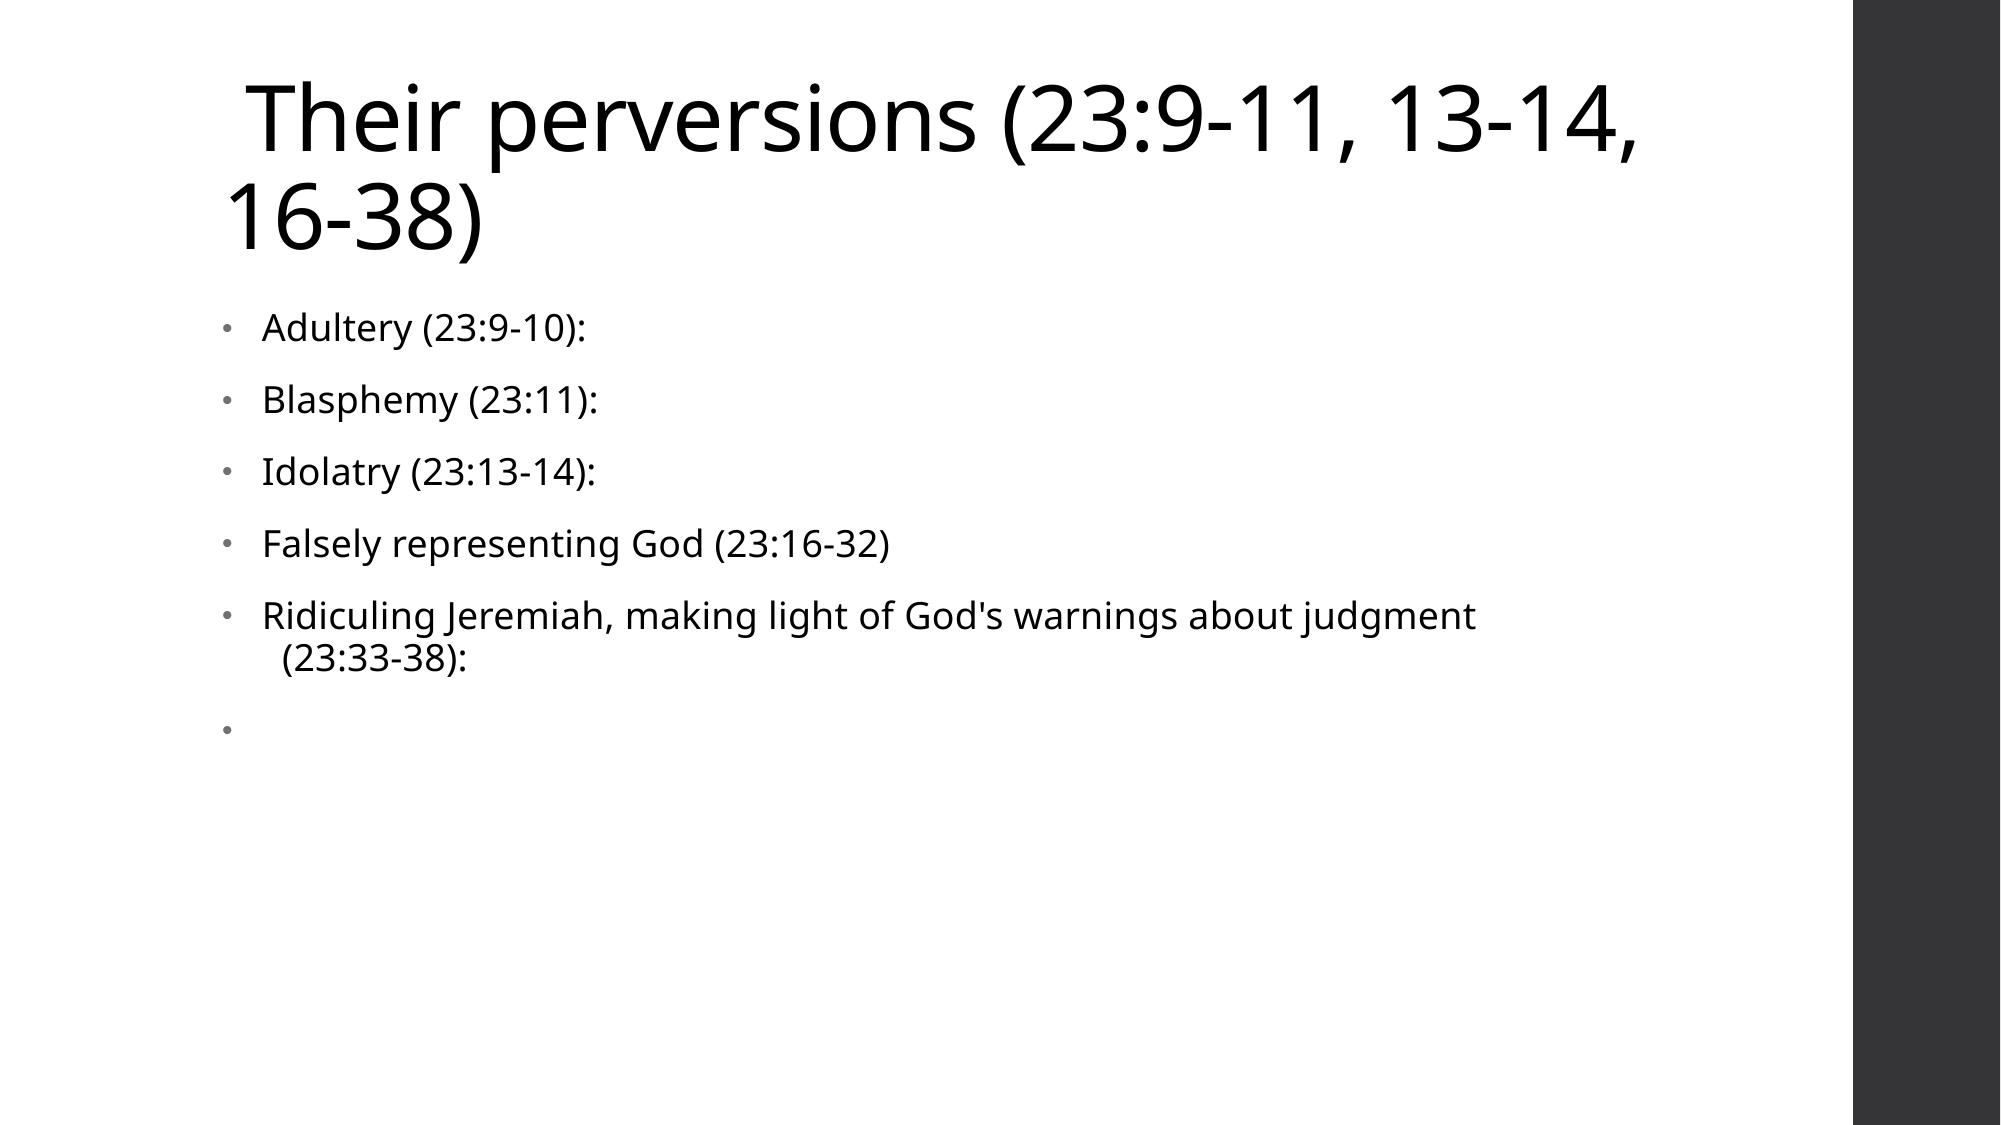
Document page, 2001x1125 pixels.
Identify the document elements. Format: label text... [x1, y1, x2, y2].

list Adultery (23:9-10): Blasphemy (23:11): Idolatry (23:13-14): Falsely representing God (23:16-32) Ridiculing Jeremiah, making light of God's warnings about judgment (23:33-38): [206, 299, 1617, 1014]
title Their perversions (23:9-11, 13-14, 16-38) [206, 60, 1797, 278]
